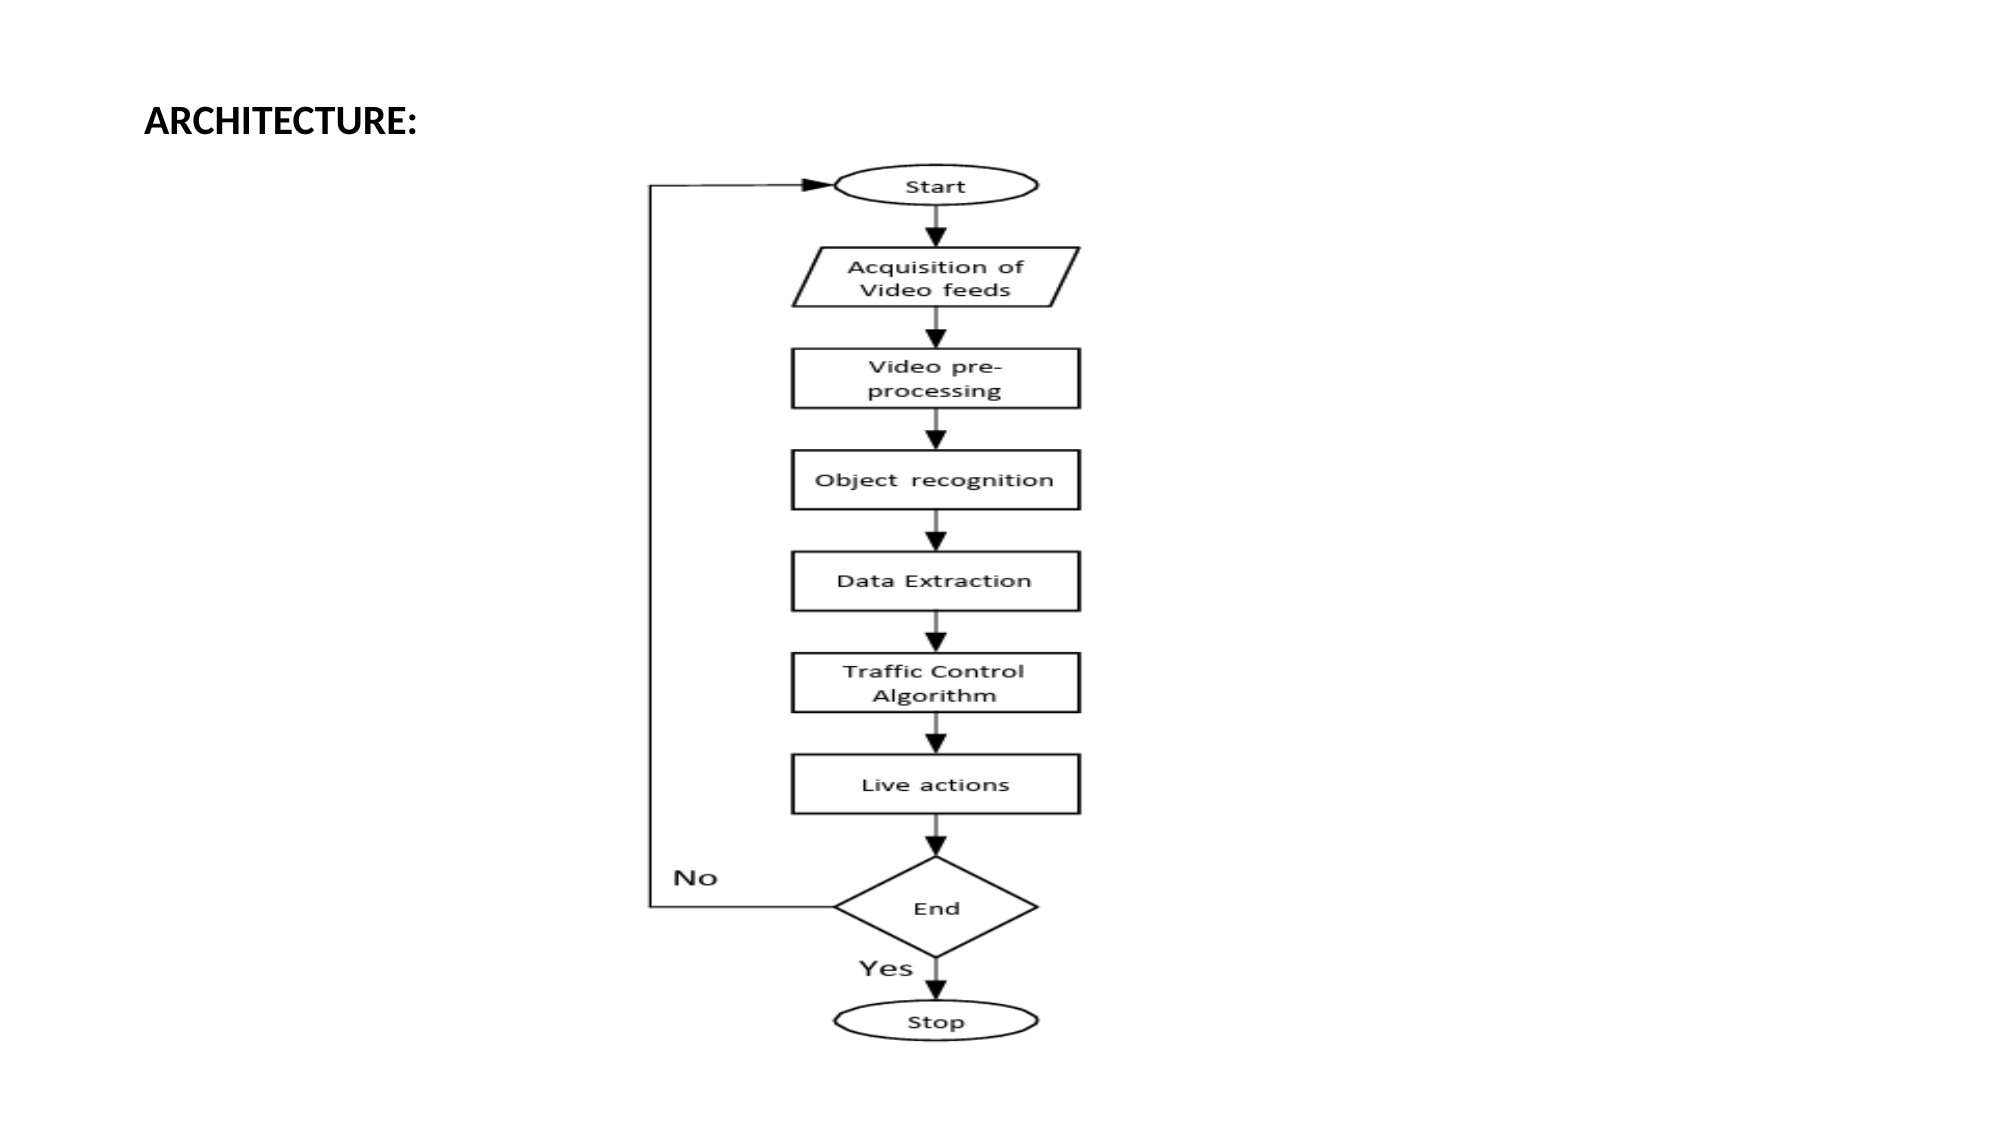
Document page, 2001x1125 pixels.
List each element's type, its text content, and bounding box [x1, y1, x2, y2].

picture [569, 156, 1217, 1059]
text_box ARCHITECTURE: [129, 85, 1303, 152]
